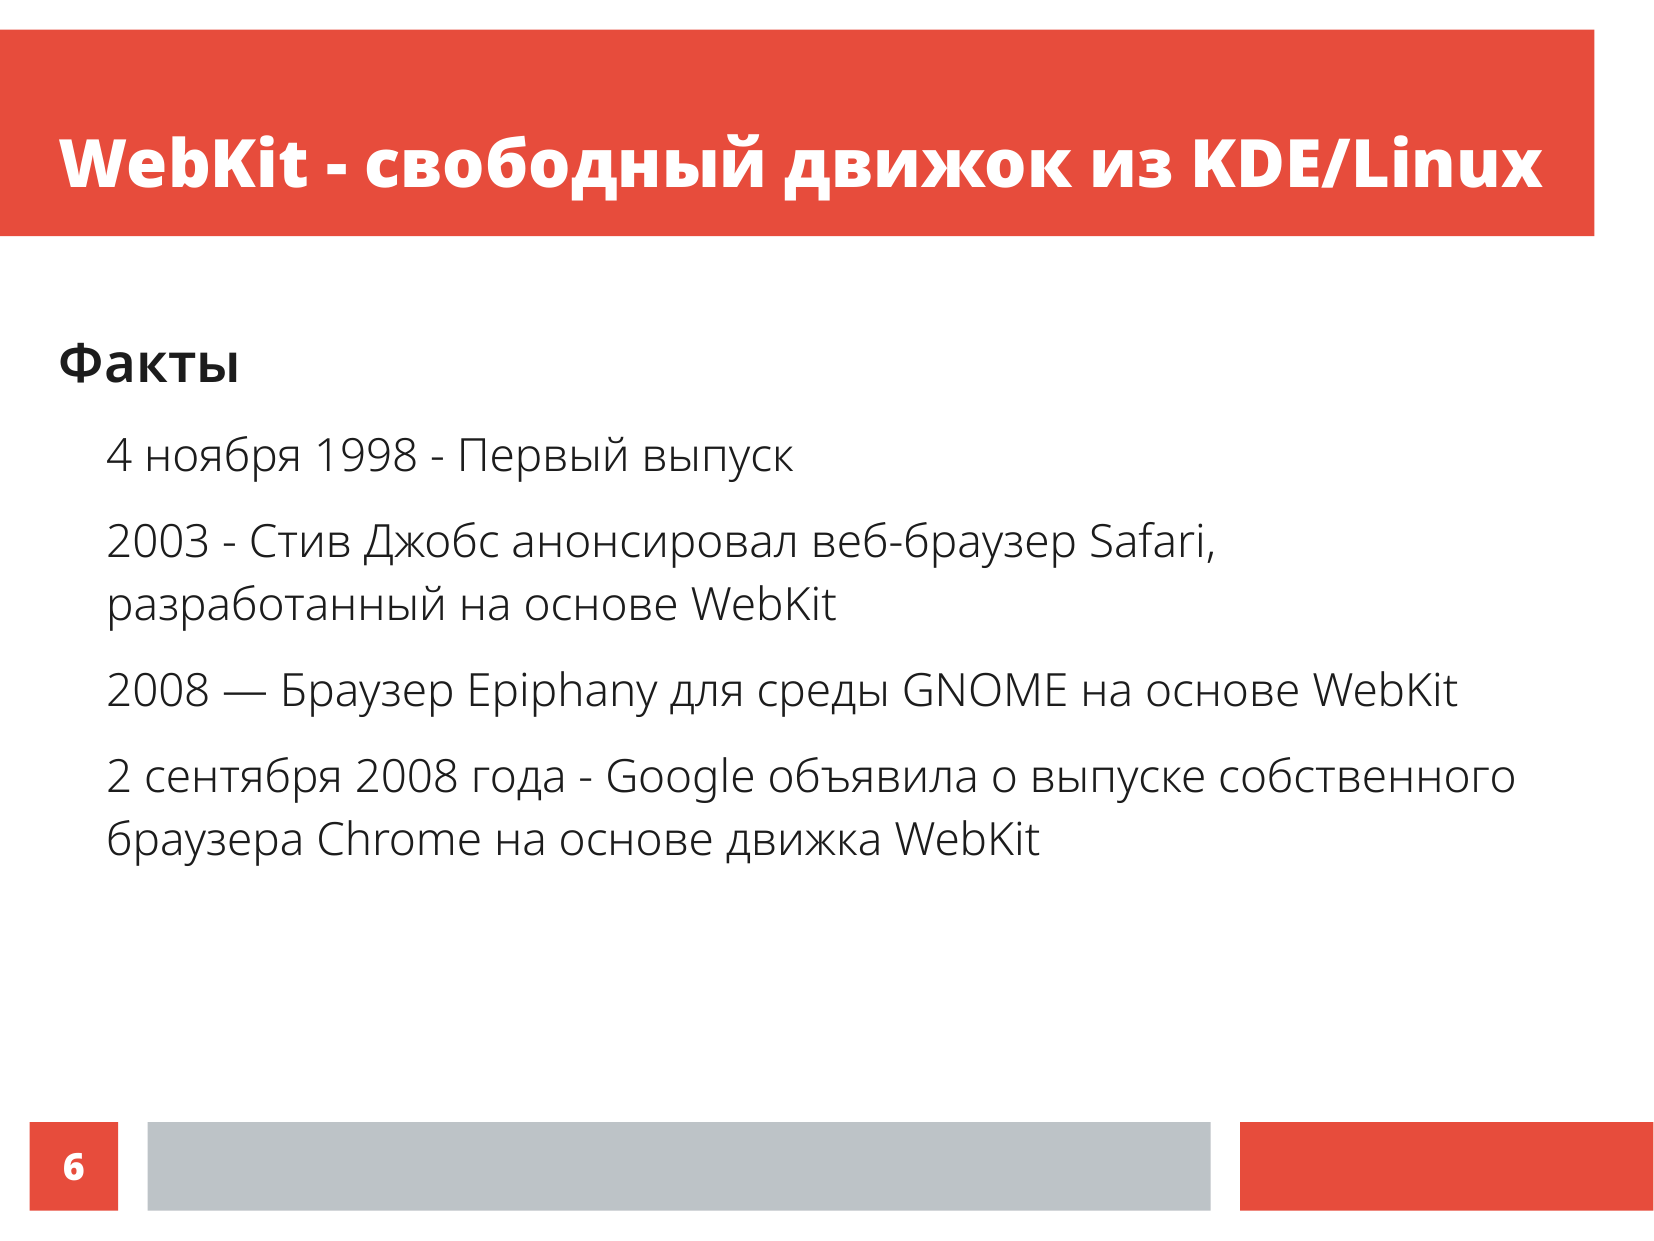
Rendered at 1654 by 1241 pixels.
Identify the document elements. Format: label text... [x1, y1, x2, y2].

title WebKit - свободный движок из KDE/Linux [59, 59, 1595, 207]
list Факты 4 ноября 1998 - Первый выпуск 2003 - Стив Джобс анонсировал веб-браузер Safari, разработанный на основе WebKit 2008 — Браузер Epiphany для среды GNOME на основе WebKit 2 сентября 2008 года - Google объявила о выпуске собственного браузера Chrome на основе движка WebKit [59, 324, 1565, 1093]
